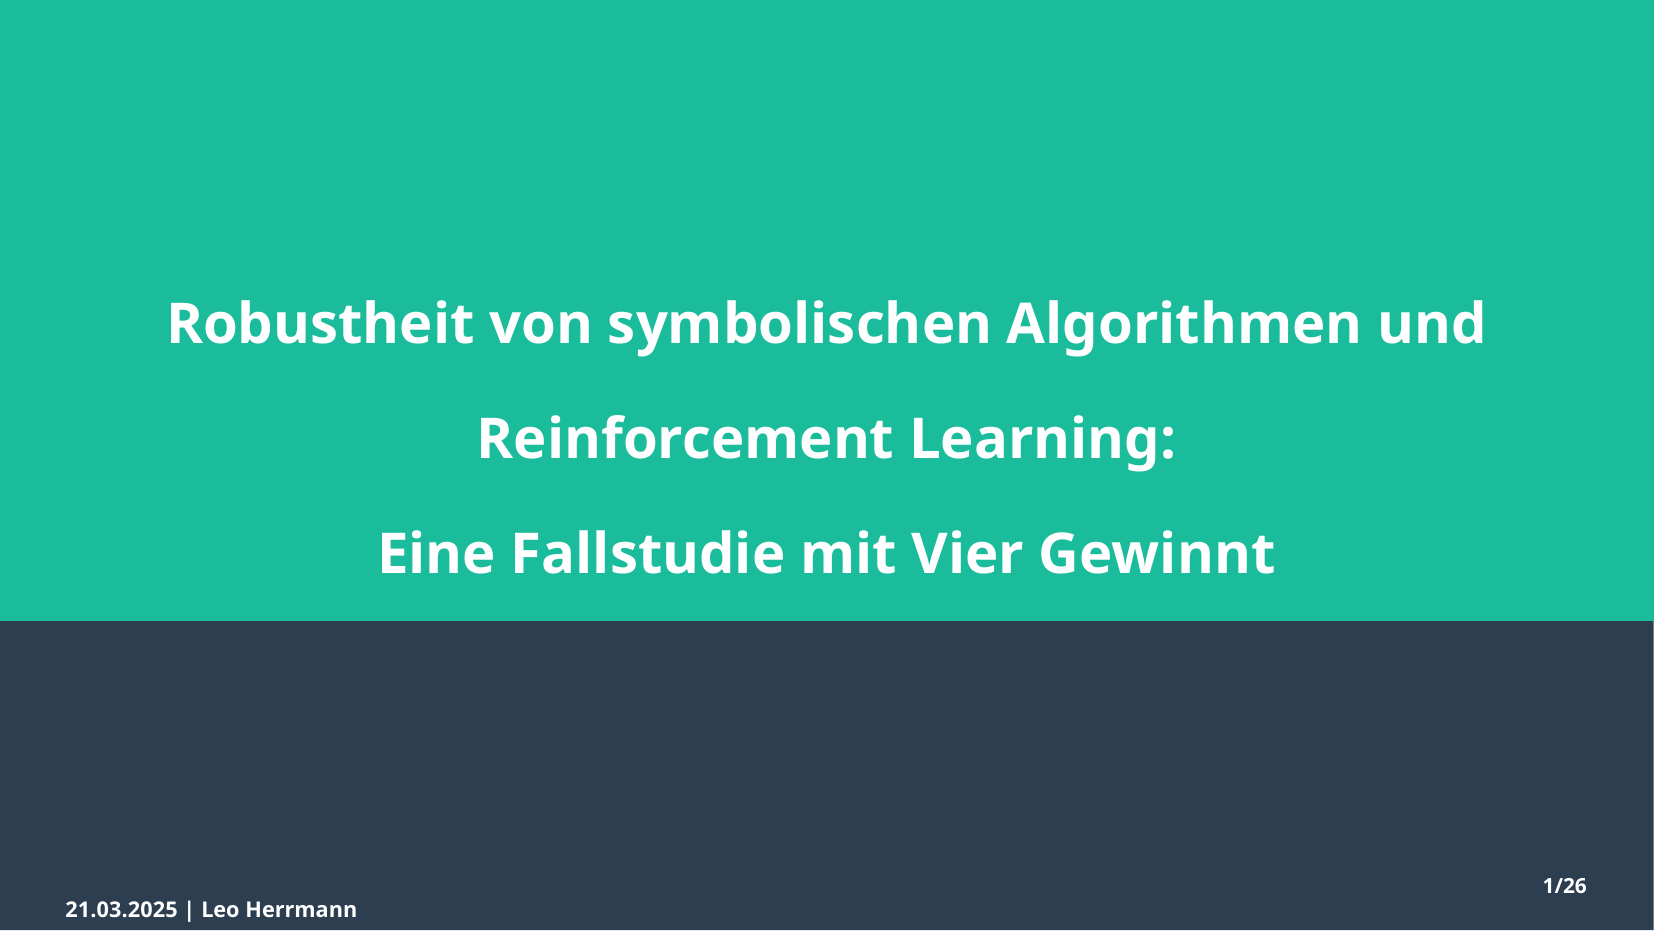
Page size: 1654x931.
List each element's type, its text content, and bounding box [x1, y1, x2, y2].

title Robustheit von symbolischen Algorithmen und Reinforcement Learning: Eine Fallstudie mit Vier Gewinnt [59, 244, 1595, 591]
